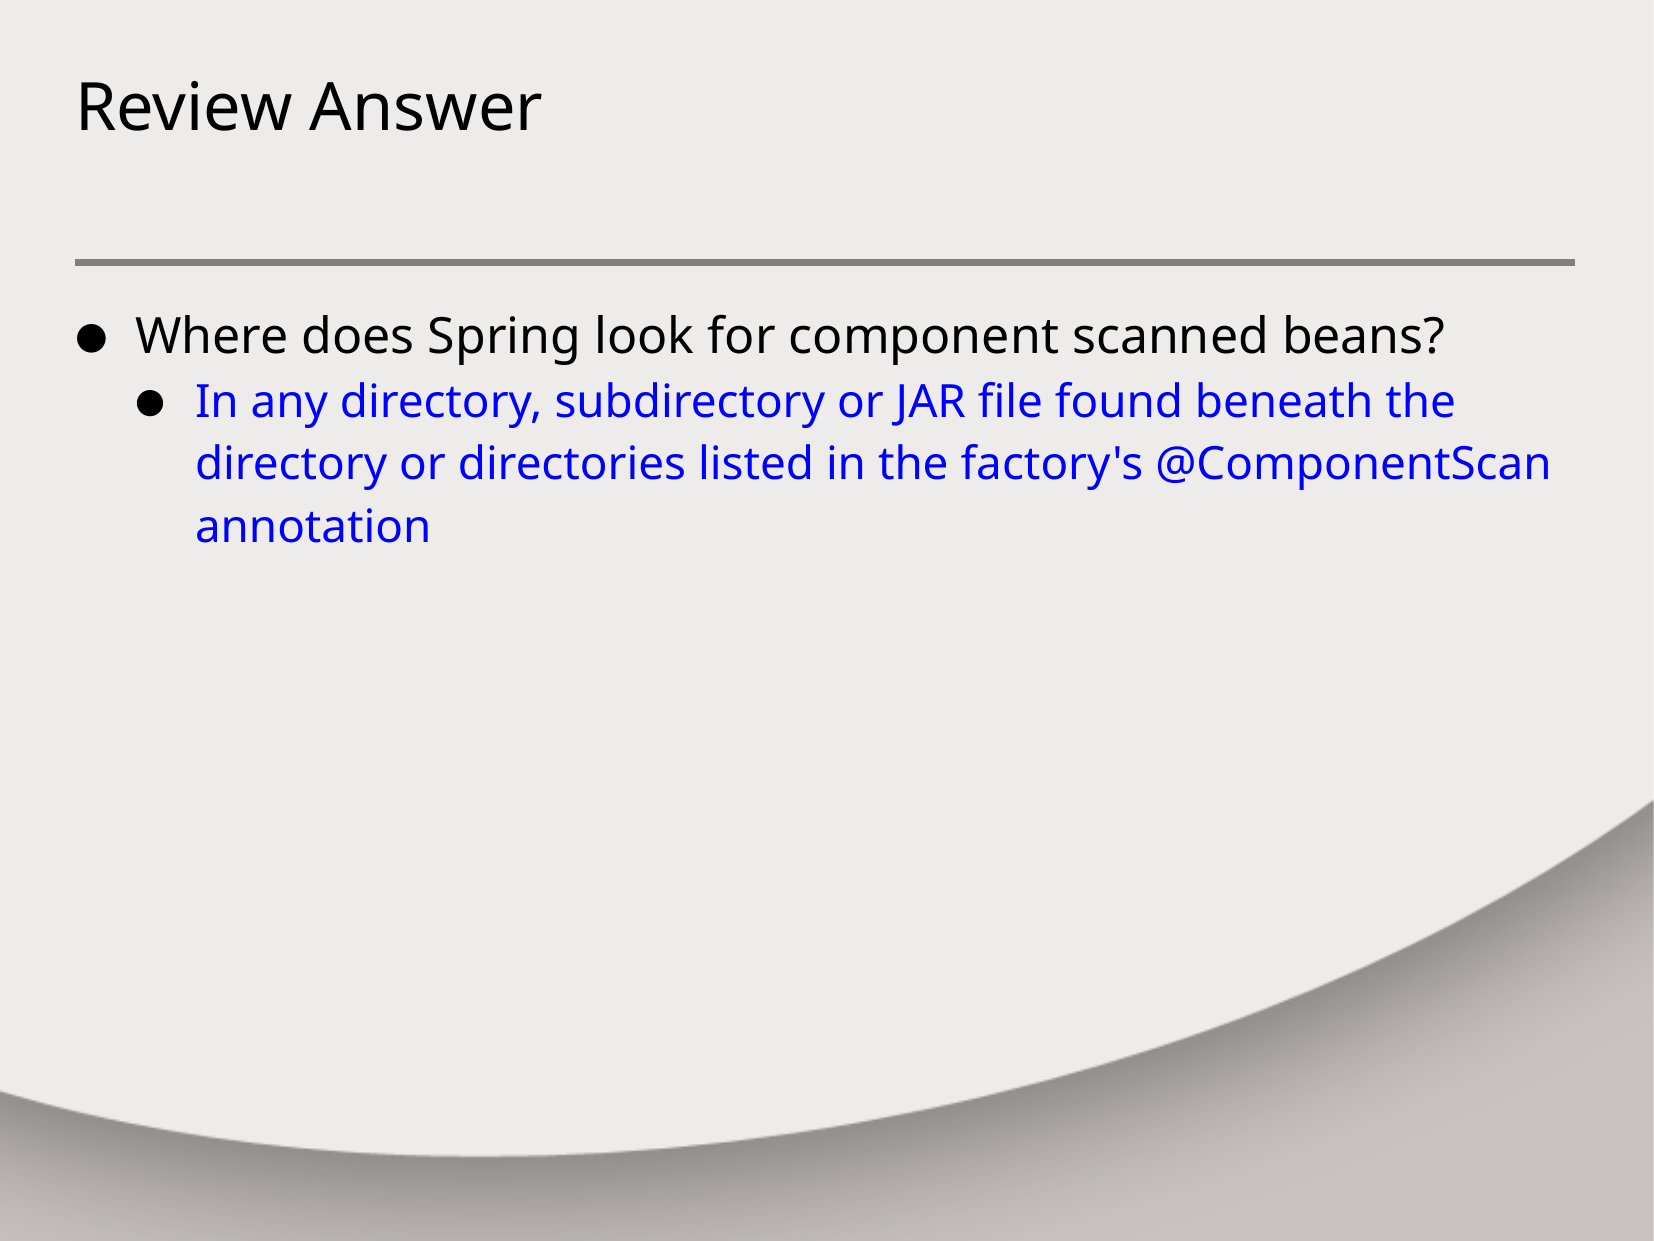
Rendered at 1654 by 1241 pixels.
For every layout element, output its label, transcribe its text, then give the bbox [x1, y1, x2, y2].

picture [0, 0, 1654, 1241]
list Where does Spring look for component scanned beans? In any directory, subdirectory or JAR file found beneath the directory or directories listed in the factory's @ComponentScan annotation [75, 300, 1576, 1163]
title Review Answer [75, 75, 1576, 226]
